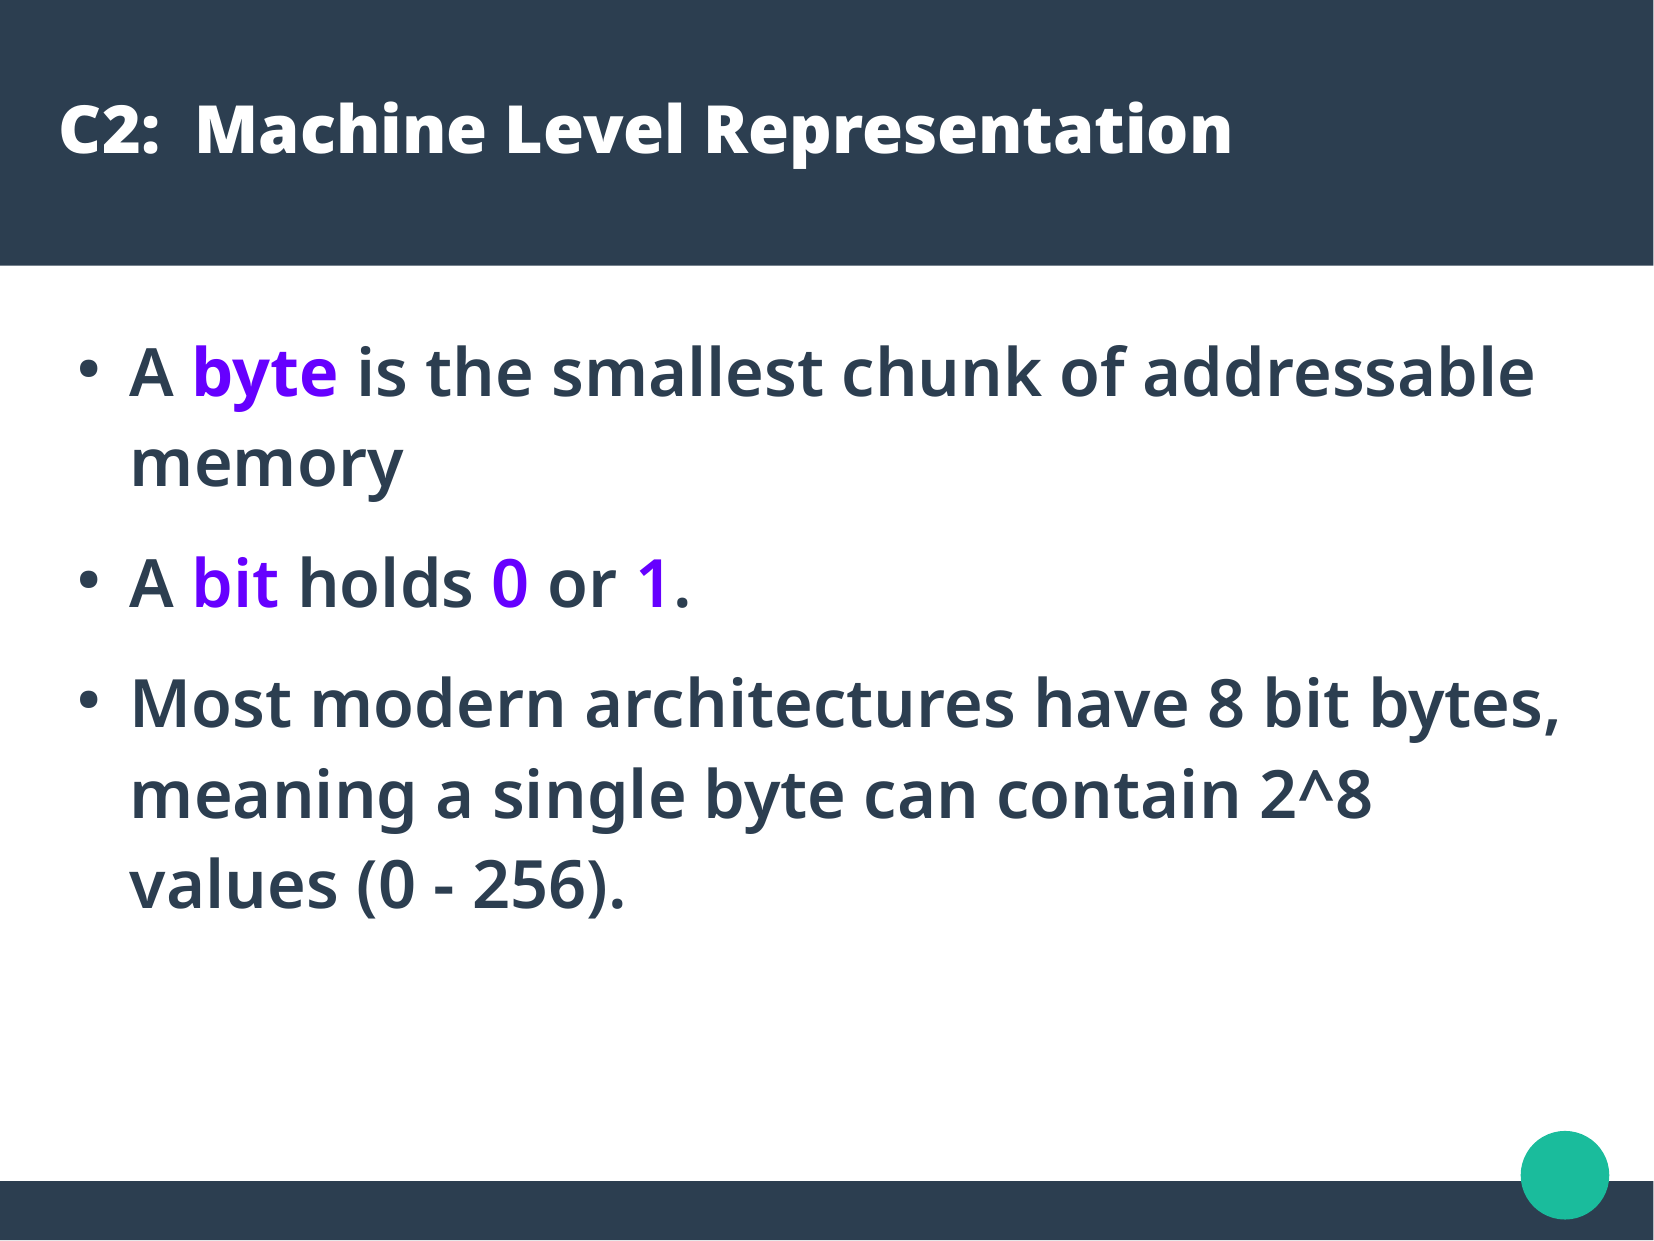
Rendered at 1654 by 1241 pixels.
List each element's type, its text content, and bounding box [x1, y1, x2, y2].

list A byte is the smallest chunk of addressable memory A bit holds 0 or 1. Most modern architectures have 8 bit bytes, meaning a single byte can contain 2^8 values (0 - 256). [59, 324, 1595, 1152]
title C2: Machine Level Representation [59, 49, 1595, 207]
